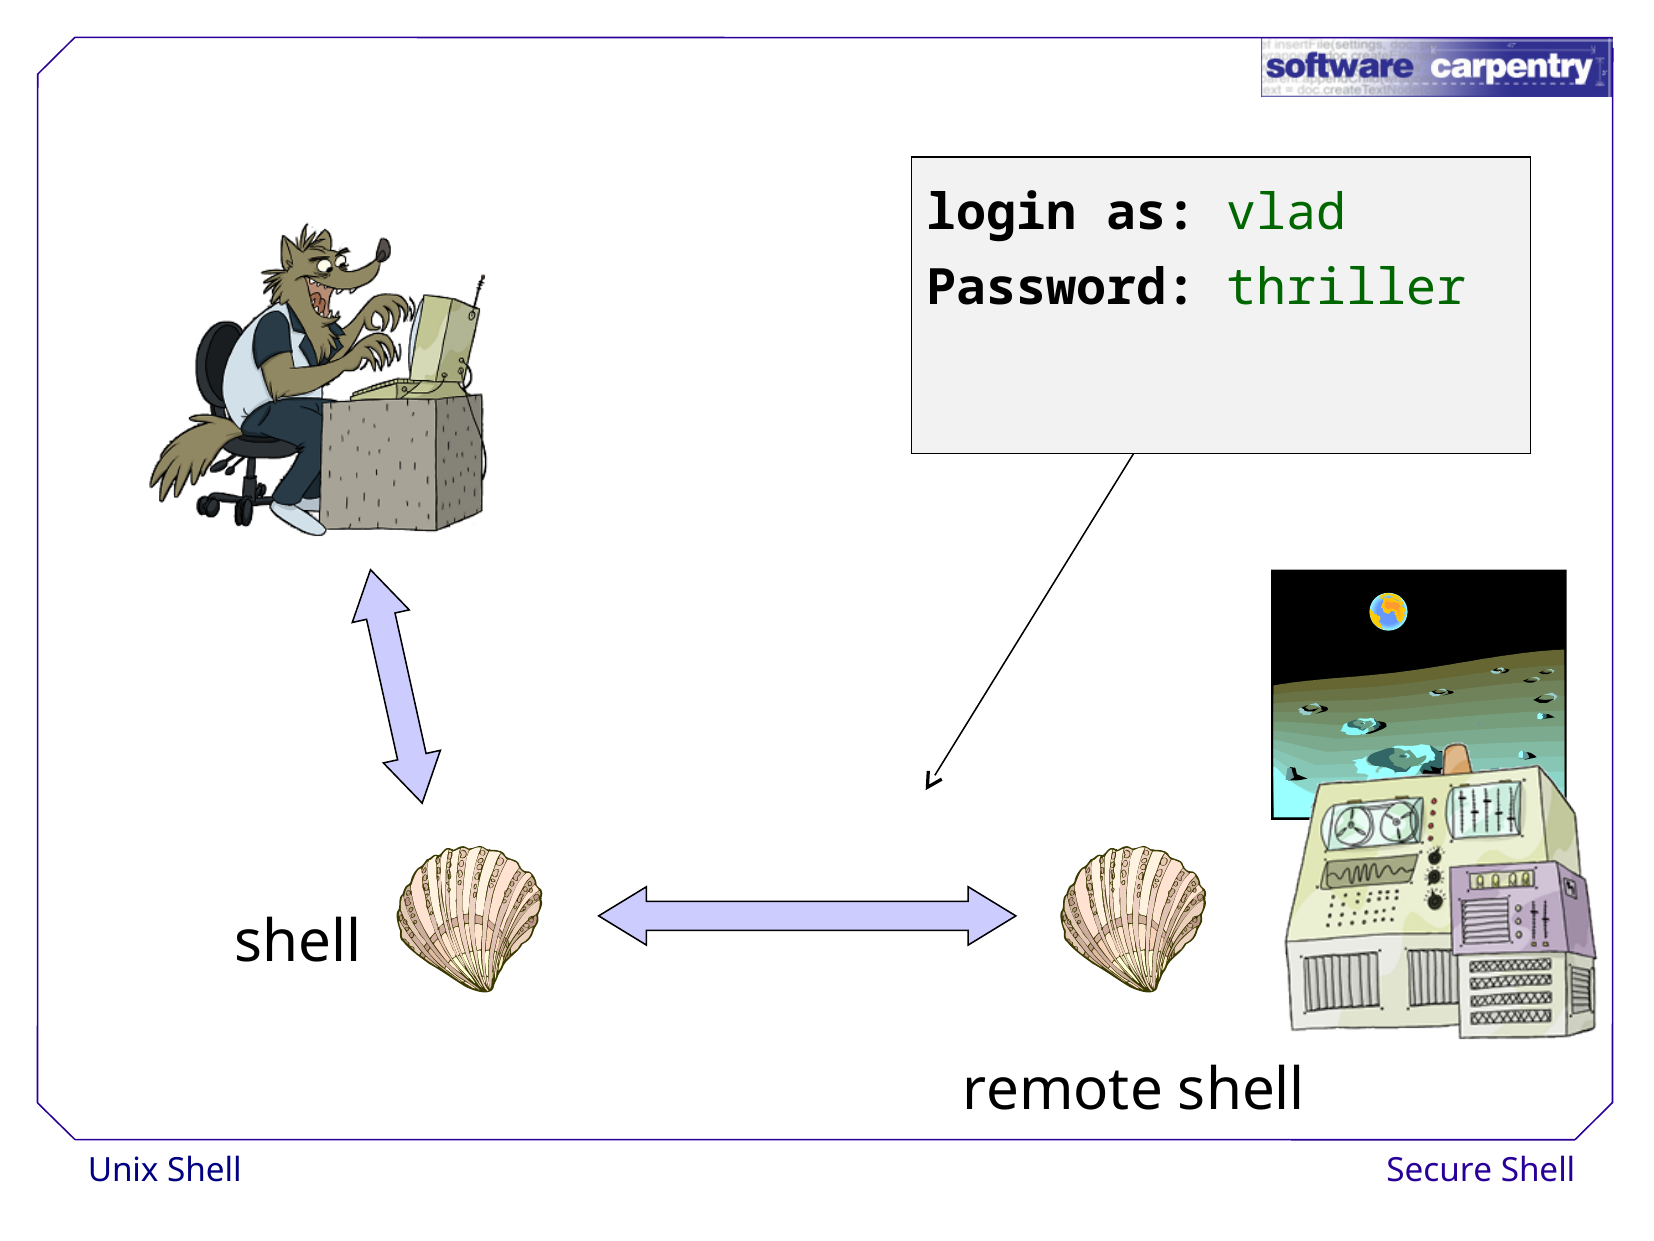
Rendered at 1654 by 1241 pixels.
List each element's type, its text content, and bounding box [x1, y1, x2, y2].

text_box [352, 569, 441, 804]
text_box shell [145, 860, 395, 981]
picture [1250, 569, 1639, 1063]
picture [1261, 39, 1613, 97]
text_box login as: vlad Password: thriller [911, 156, 1531, 454]
text_box remote shell [925, 1008, 1342, 1130]
picture [137, 203, 516, 567]
text_box [598, 886, 1016, 946]
picture [1059, 843, 1208, 997]
picture [395, 843, 545, 997]
